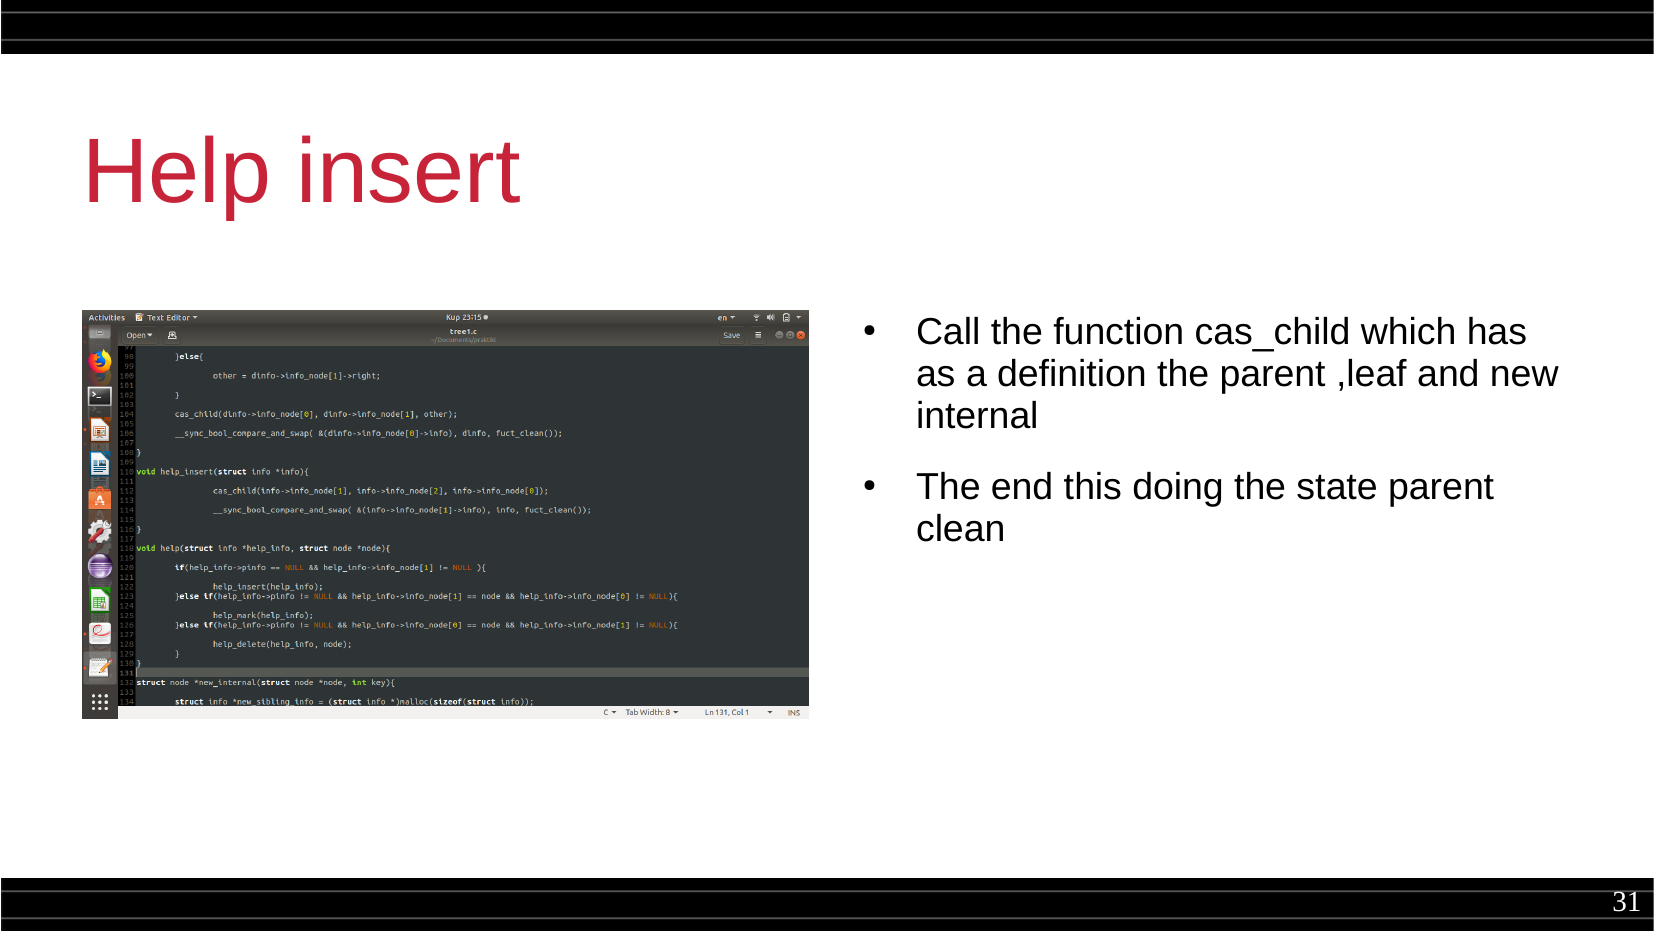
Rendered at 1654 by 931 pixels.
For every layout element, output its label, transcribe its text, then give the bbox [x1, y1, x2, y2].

picture [1, 0, 1654, 54]
title Help insert [82, 92, 1571, 249]
picture [1, 878, 1654, 931]
list Call the function cas_child which has as a definition the parent ,leaf and new internal The end this doing the state parent clean [845, 310, 1572, 719]
picture [82, 310, 809, 719]
